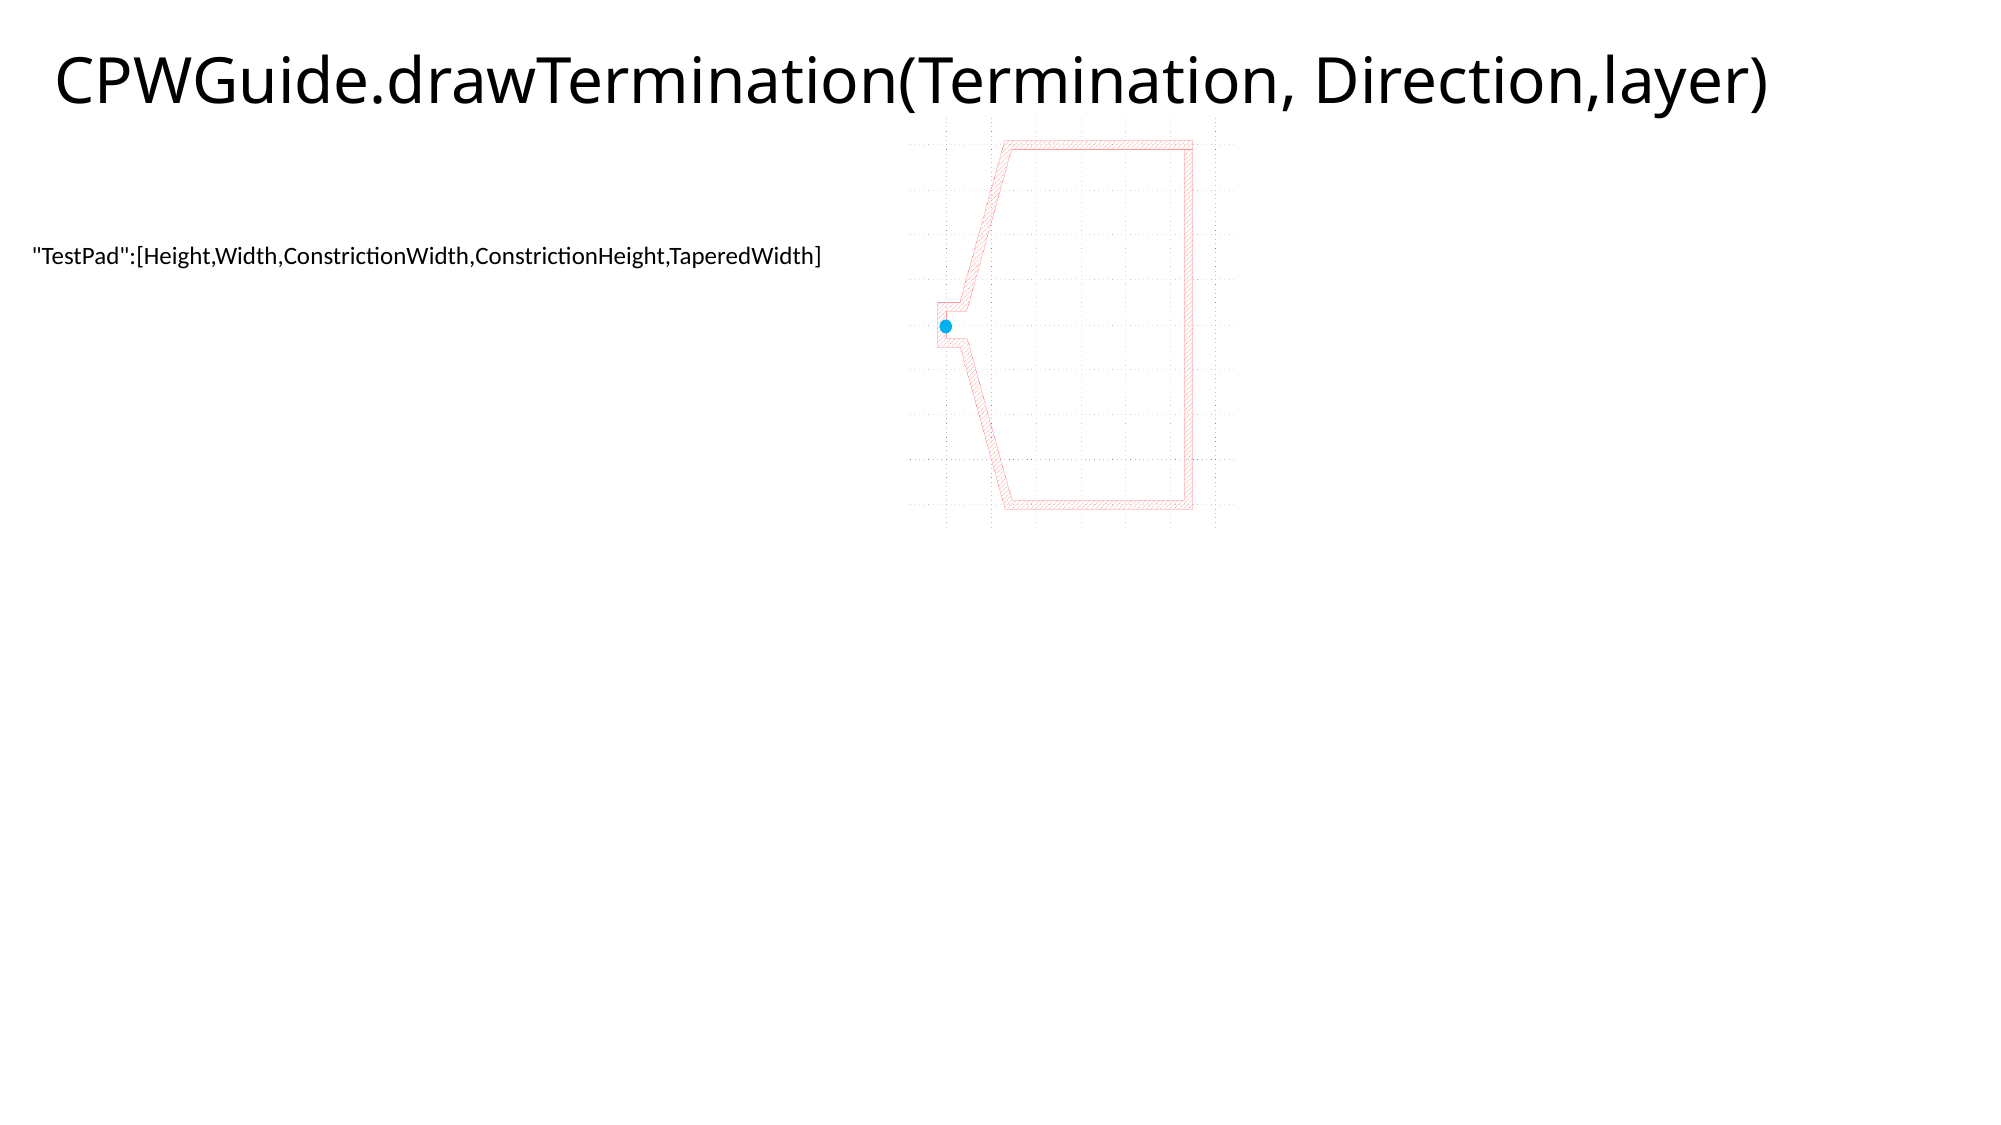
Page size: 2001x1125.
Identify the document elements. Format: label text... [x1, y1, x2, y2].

title CPWGuide.drawTermination(Termination, Direction,layer) [39, 16, 1905, 149]
picture [910, 277, 1234, 529]
text_box "TestPad":[Height,Width,ConstrictionWidth,ConstrictionHeight,TaperedWidth] [17, 232, 1365, 277]
picture [910, 118, 1234, 232]
text_box [939, 319, 952, 334]
